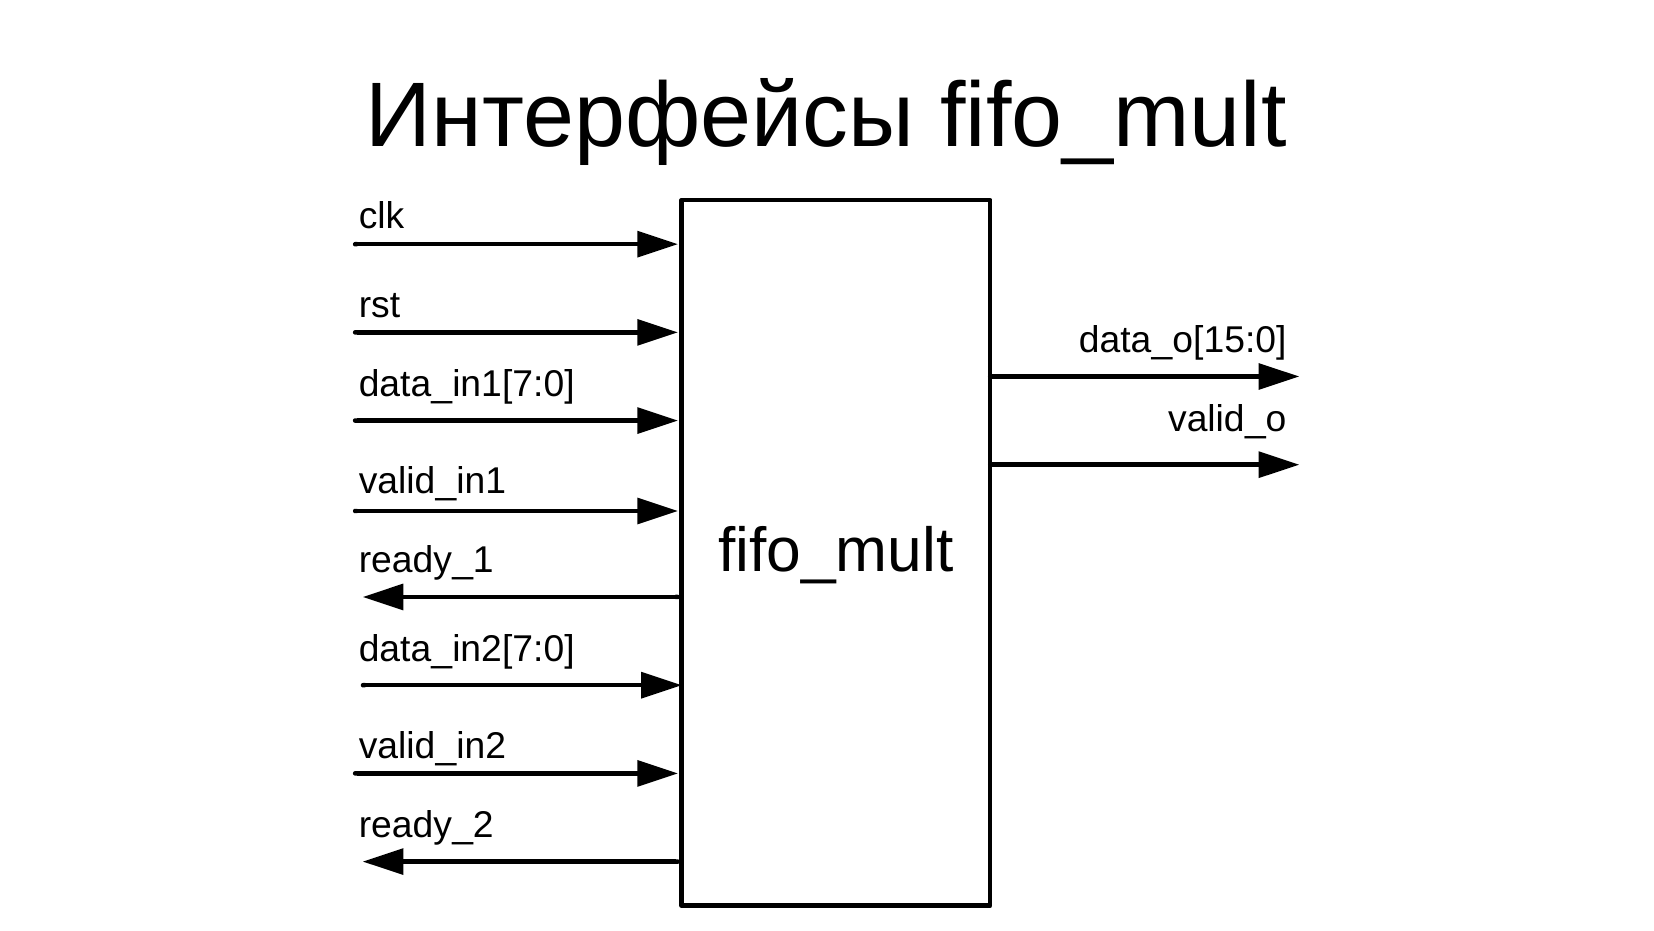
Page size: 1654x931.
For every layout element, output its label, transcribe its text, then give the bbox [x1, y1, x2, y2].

picture [345, 182, 1306, 915]
title Интерфейсы fifo_mult [82, 37, 1571, 193]
